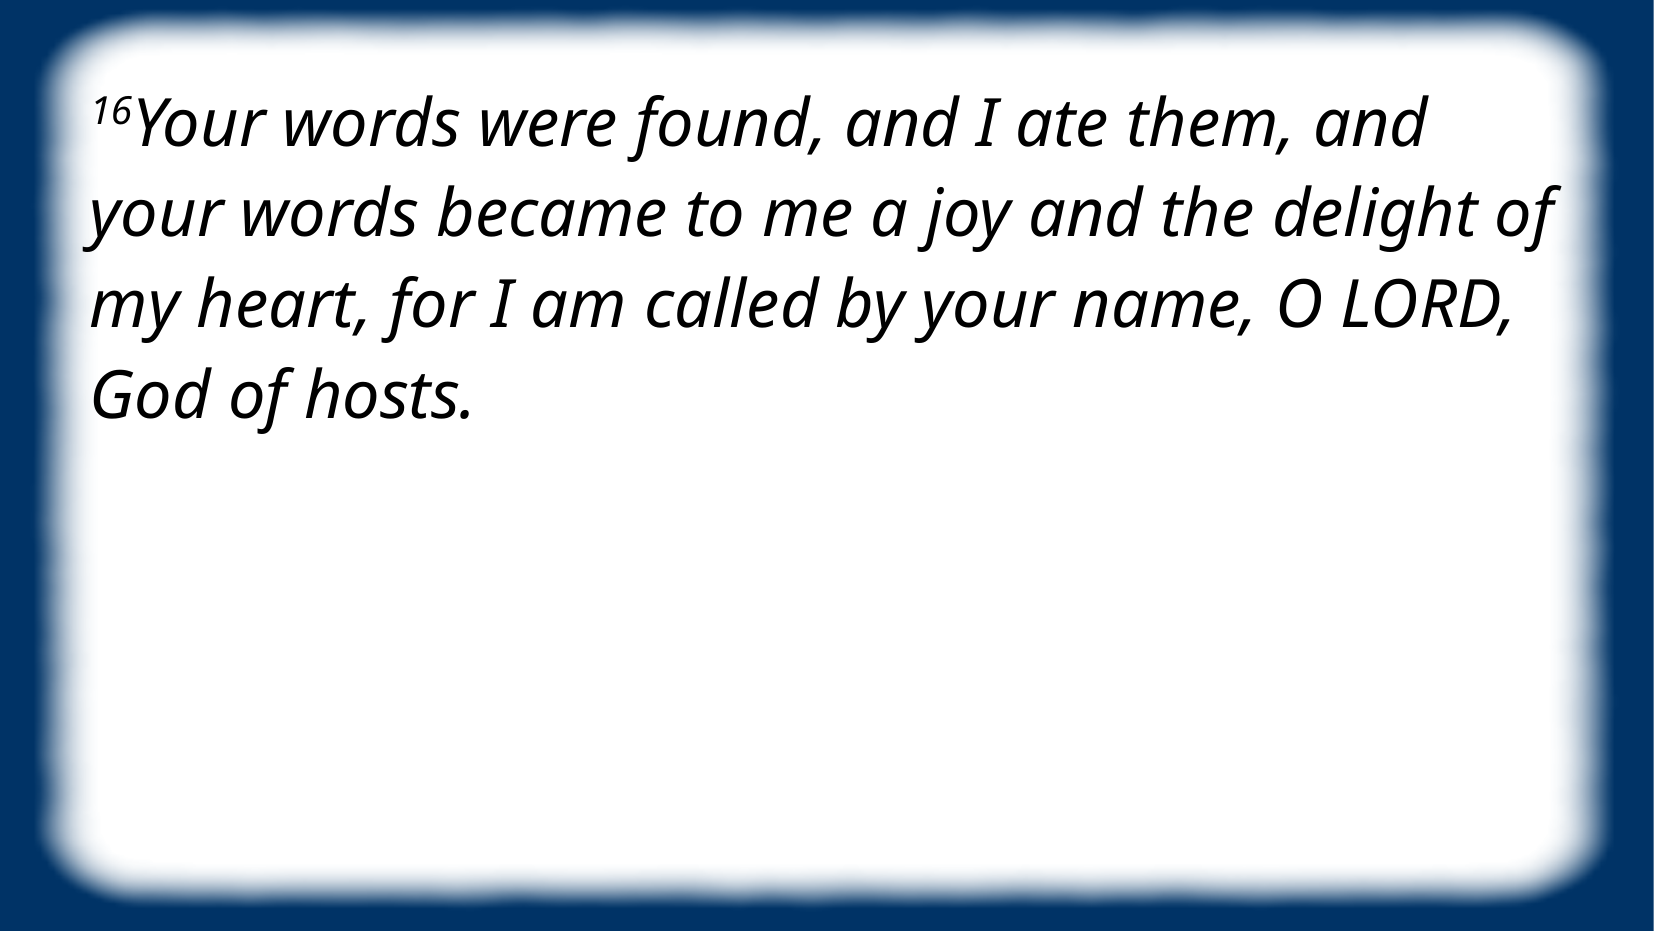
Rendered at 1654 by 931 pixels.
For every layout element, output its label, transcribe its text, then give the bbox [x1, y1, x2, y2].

picture [0, 0, 1654, 931]
text_box 16Your words were found, and I ate them, and your words became to me a joy and the delight of my heart, for I am called by your name, O LORD, God of hosts. [75, 67, 1576, 438]
